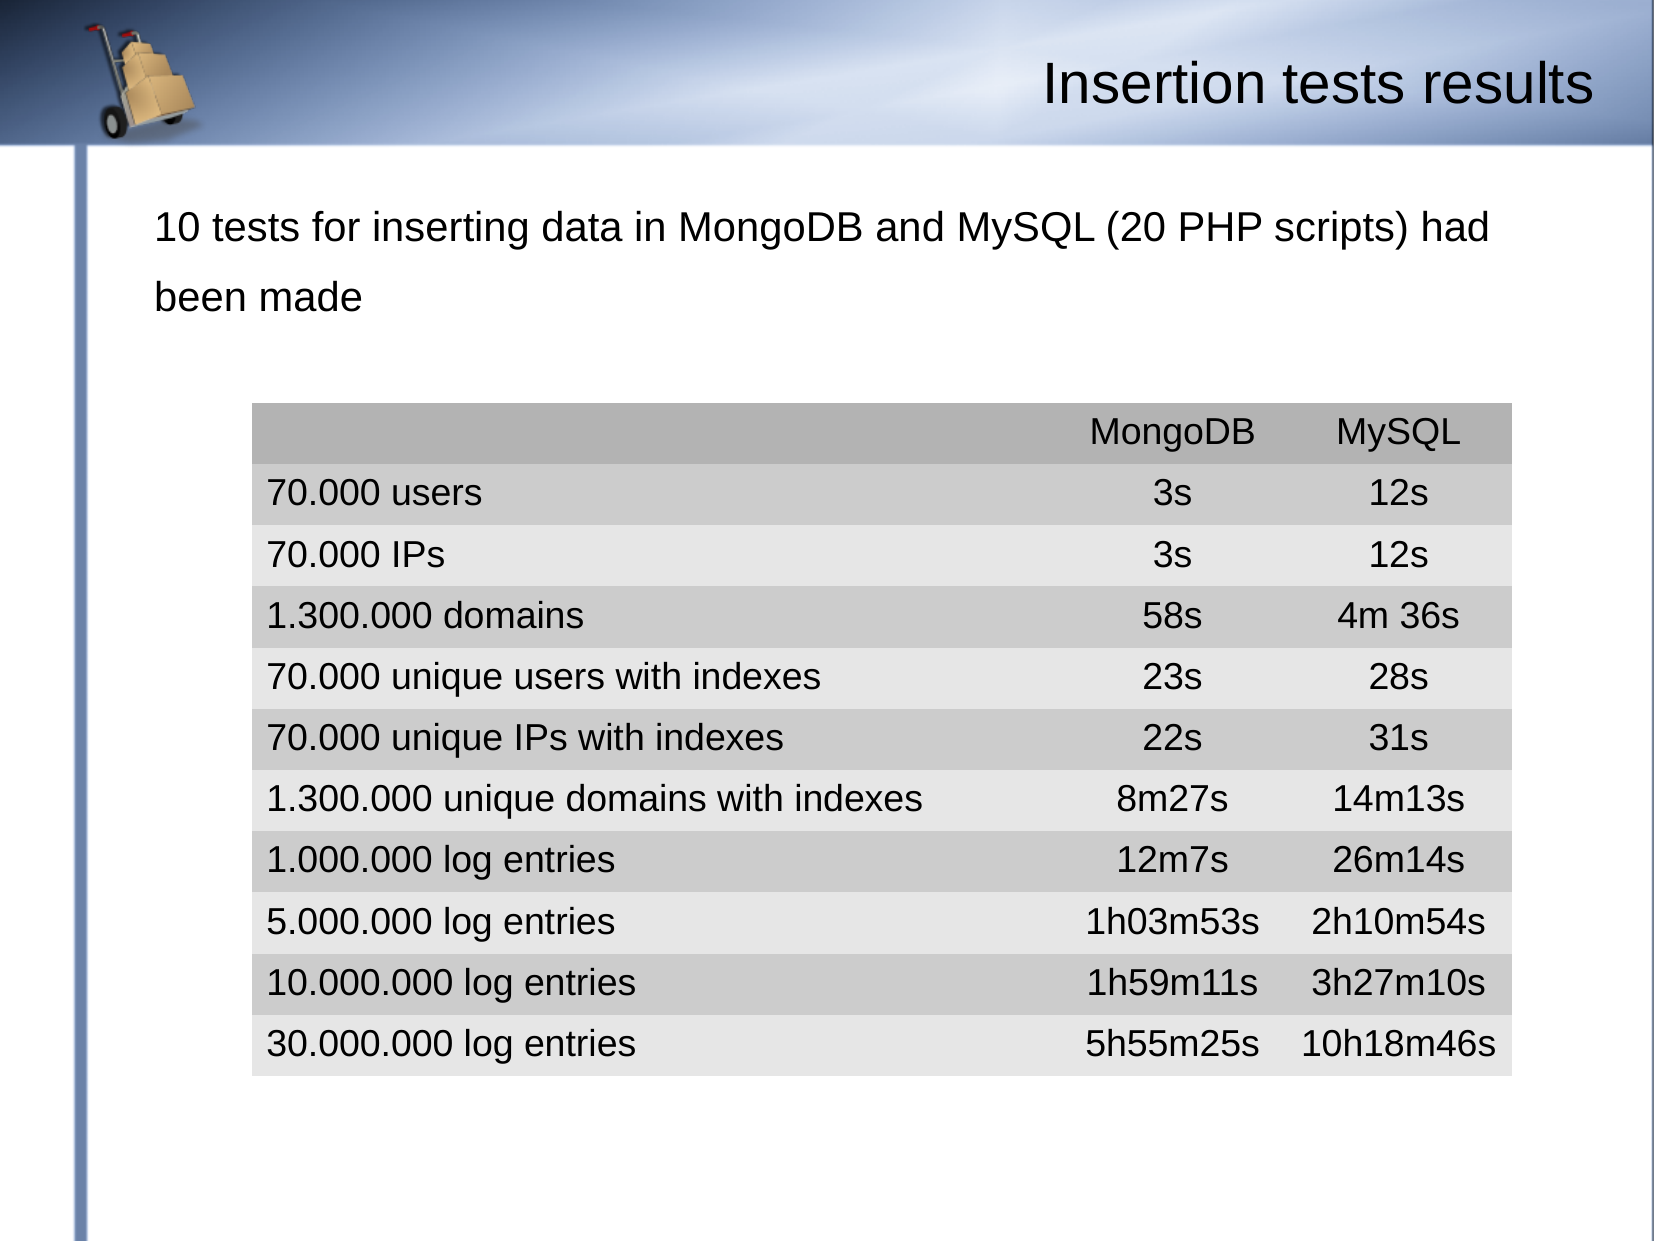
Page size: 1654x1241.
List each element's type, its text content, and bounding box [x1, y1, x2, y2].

table_cell 12m7s [1060, 831, 1286, 892]
table_cell 1.300.000 unique domains with indexes [252, 770, 1060, 831]
table_cell 12s [1286, 525, 1512, 586]
table_cell 70.000 IPs [252, 525, 1060, 586]
table_header MySQL [1286, 403, 1512, 464]
table_cell 1h03m53s [1060, 892, 1286, 954]
table_header [252, 403, 1060, 464]
table_cell 10.000.000 log entries [252, 954, 1060, 1015]
table_cell 3h27m10s [1286, 954, 1512, 1015]
table_cell 70.000 users [252, 464, 1060, 525]
table_cell 10h18m46s [1286, 1015, 1512, 1076]
table_cell 3s [1060, 525, 1286, 586]
table_cell 5.000.000 log entries [252, 892, 1060, 954]
table_cell 2h10m54s [1286, 892, 1512, 954]
table_cell 70.000 unique users with indexes [252, 648, 1060, 709]
picture [0, 0, 1654, 1241]
list 10 tests for inserting data in MongoDB and MySQL (20 PHP scripts) had been made [154, 180, 1596, 1146]
table_cell 22s [1060, 709, 1286, 770]
table_cell 3s [1060, 464, 1286, 525]
title Insertion tests results [213, 49, 1596, 118]
table_cell 31s [1286, 709, 1512, 770]
table_cell 70.000 unique IPs with indexes [252, 709, 1060, 770]
table_cell 23s [1060, 648, 1286, 709]
table_cell 26m14s [1286, 831, 1512, 892]
table_cell 5h55m25s [1060, 1015, 1286, 1076]
table_cell 1.300.000 domains [252, 586, 1060, 648]
table_cell 1.000.000 log entries [252, 831, 1060, 892]
table_header MongoDB [1060, 403, 1286, 464]
table_cell 12s [1286, 464, 1512, 525]
table_cell 28s [1286, 648, 1512, 709]
table_cell 4m 36s [1286, 586, 1512, 648]
table_cell 14m13s [1286, 770, 1512, 831]
table_cell 8m27s [1060, 770, 1286, 831]
table_cell 30.000.000 log entries [252, 1015, 1060, 1076]
table_cell 1h59m11s [1060, 954, 1286, 1015]
table_cell 58s [1060, 586, 1286, 648]
